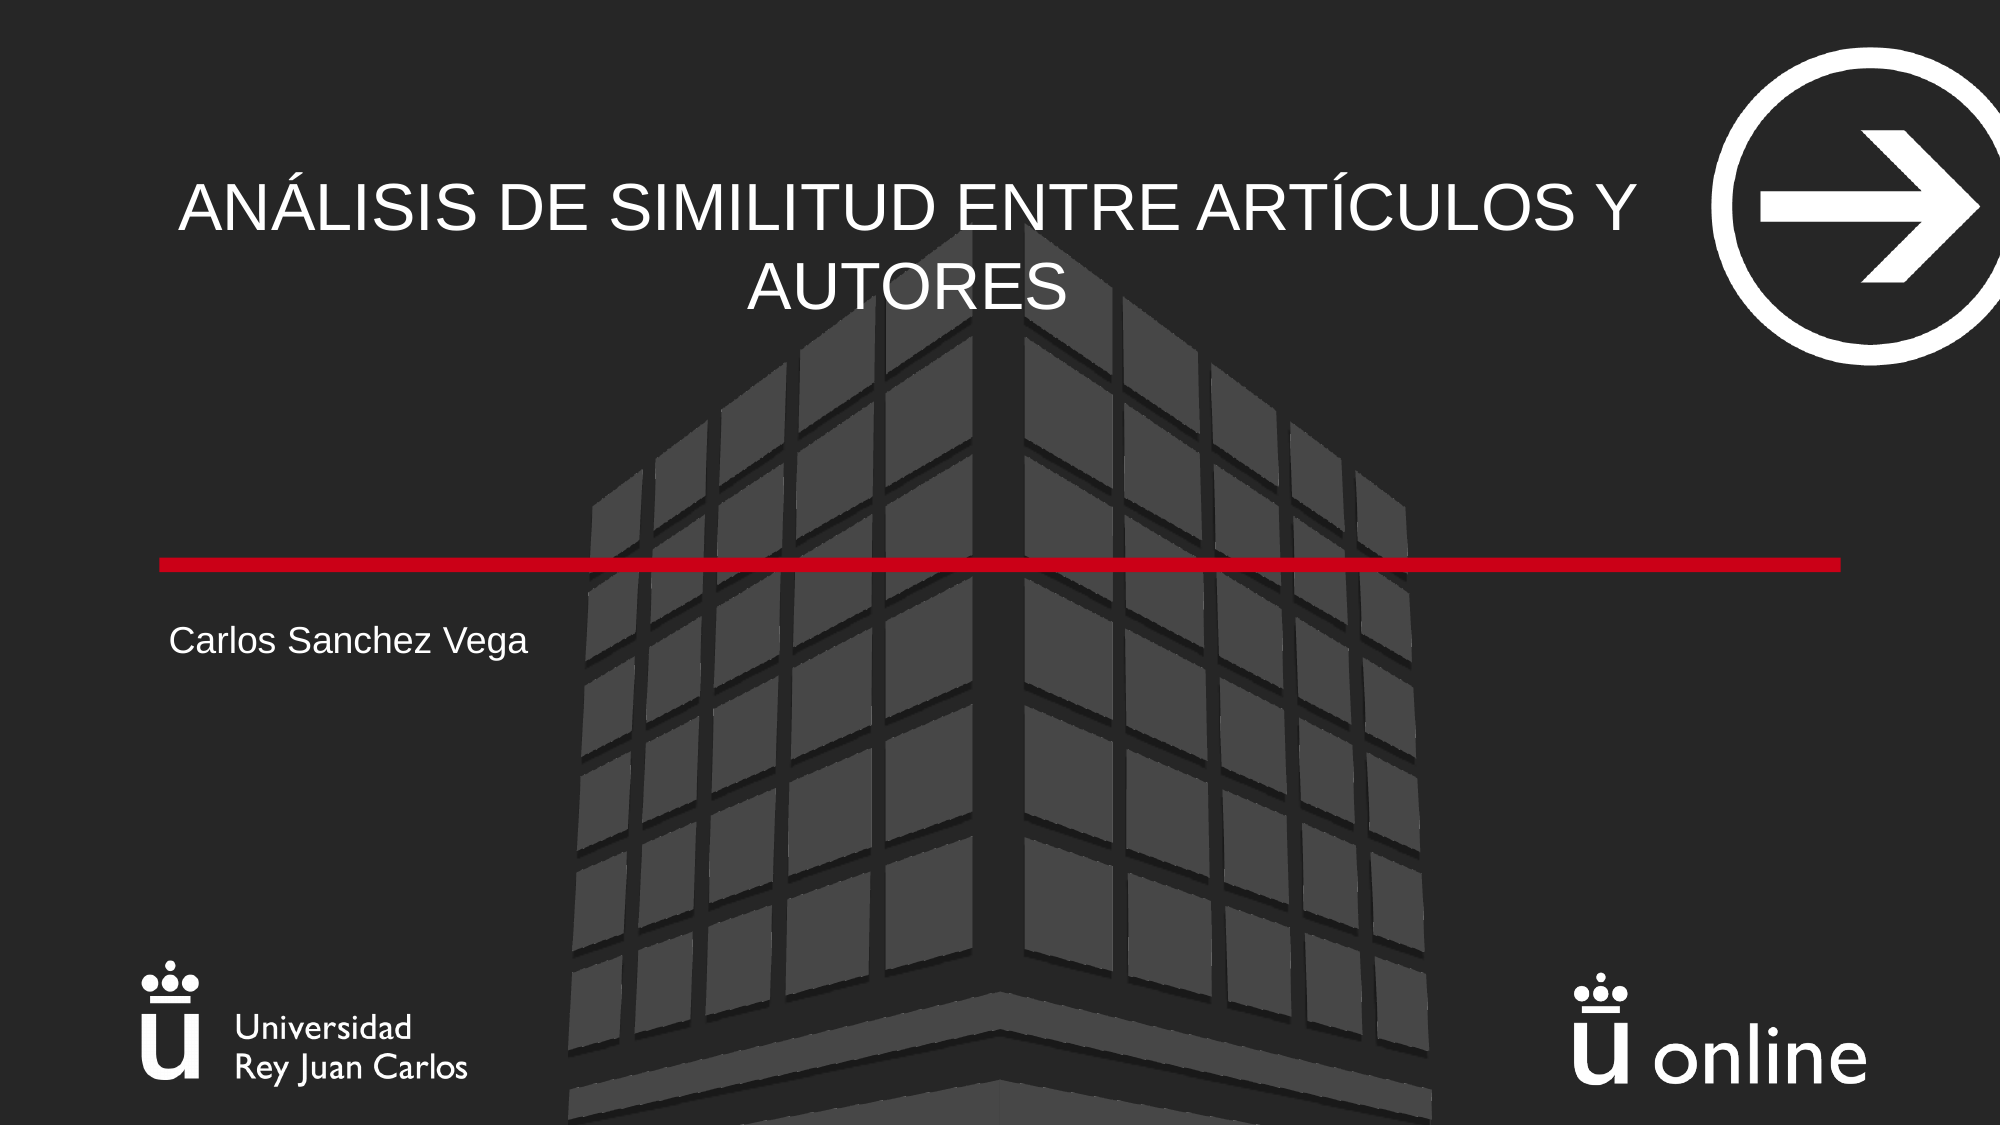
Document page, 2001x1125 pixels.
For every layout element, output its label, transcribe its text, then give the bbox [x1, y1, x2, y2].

picture [1697, 33, 2001, 379]
subtitle Carlos Sanchez Vega [153, 608, 1394, 792]
picture [1571, 971, 1869, 1086]
title ANÁLISIS DE SIMILITUD ENTRE ARTÍCULOS Y AUTORES [159, 224, 1659, 331]
picture [568, 331, 1432, 557]
picture [34, 573, 1432, 1125]
